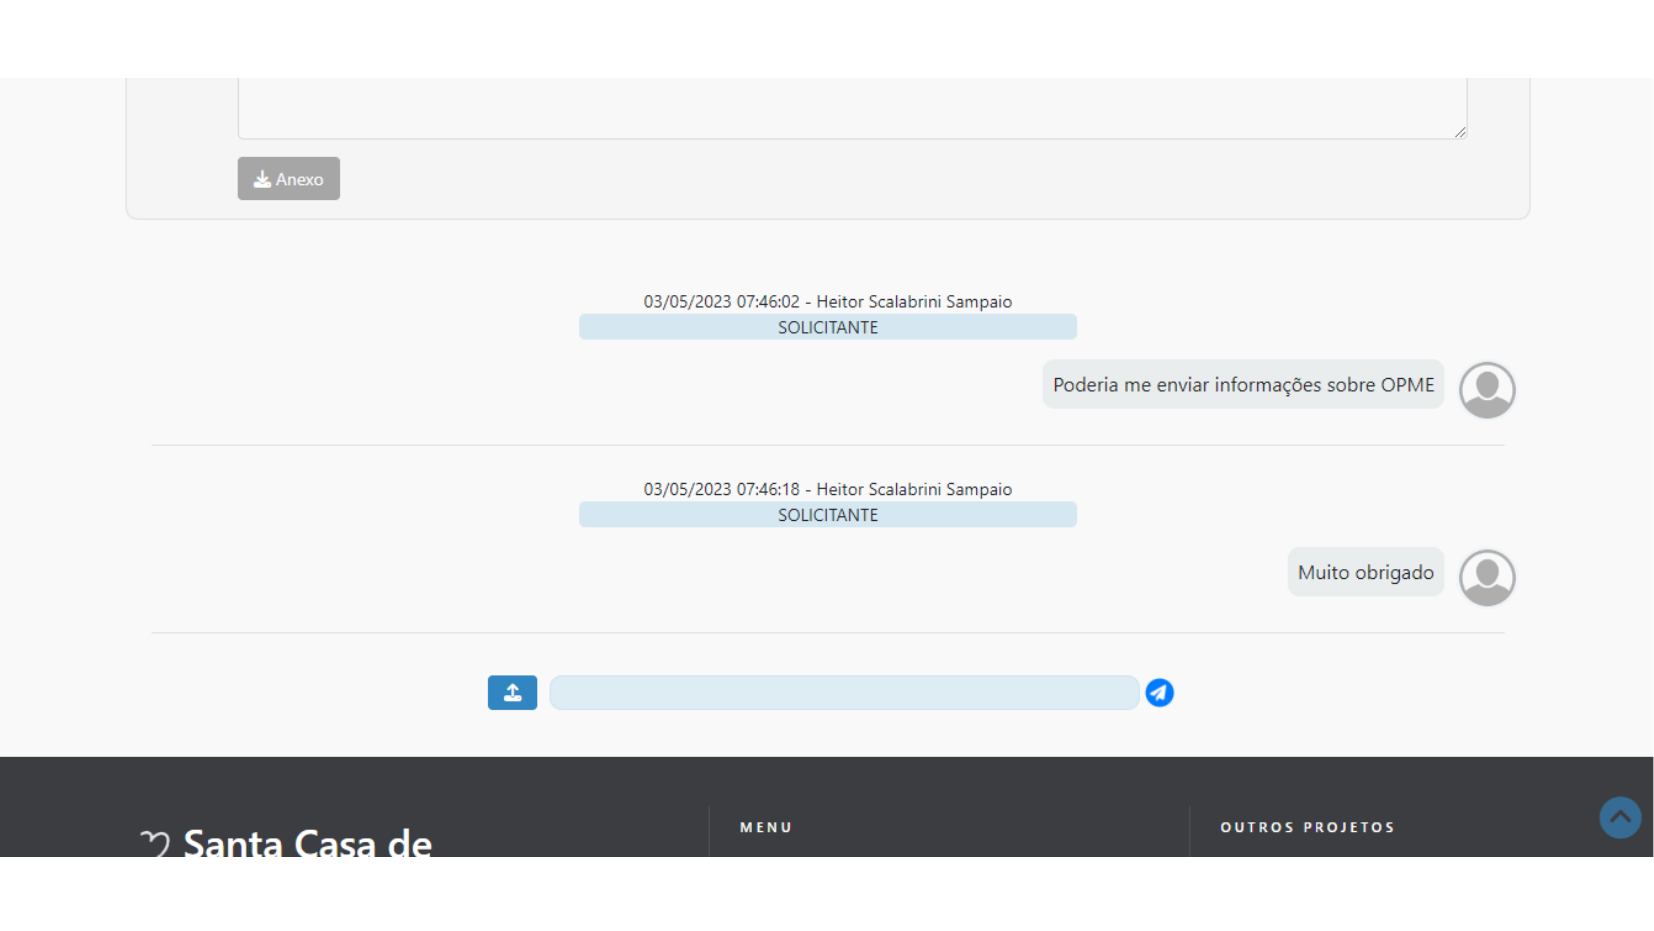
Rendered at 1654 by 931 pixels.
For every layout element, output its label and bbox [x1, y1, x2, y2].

picture [0, 78, 1654, 857]
